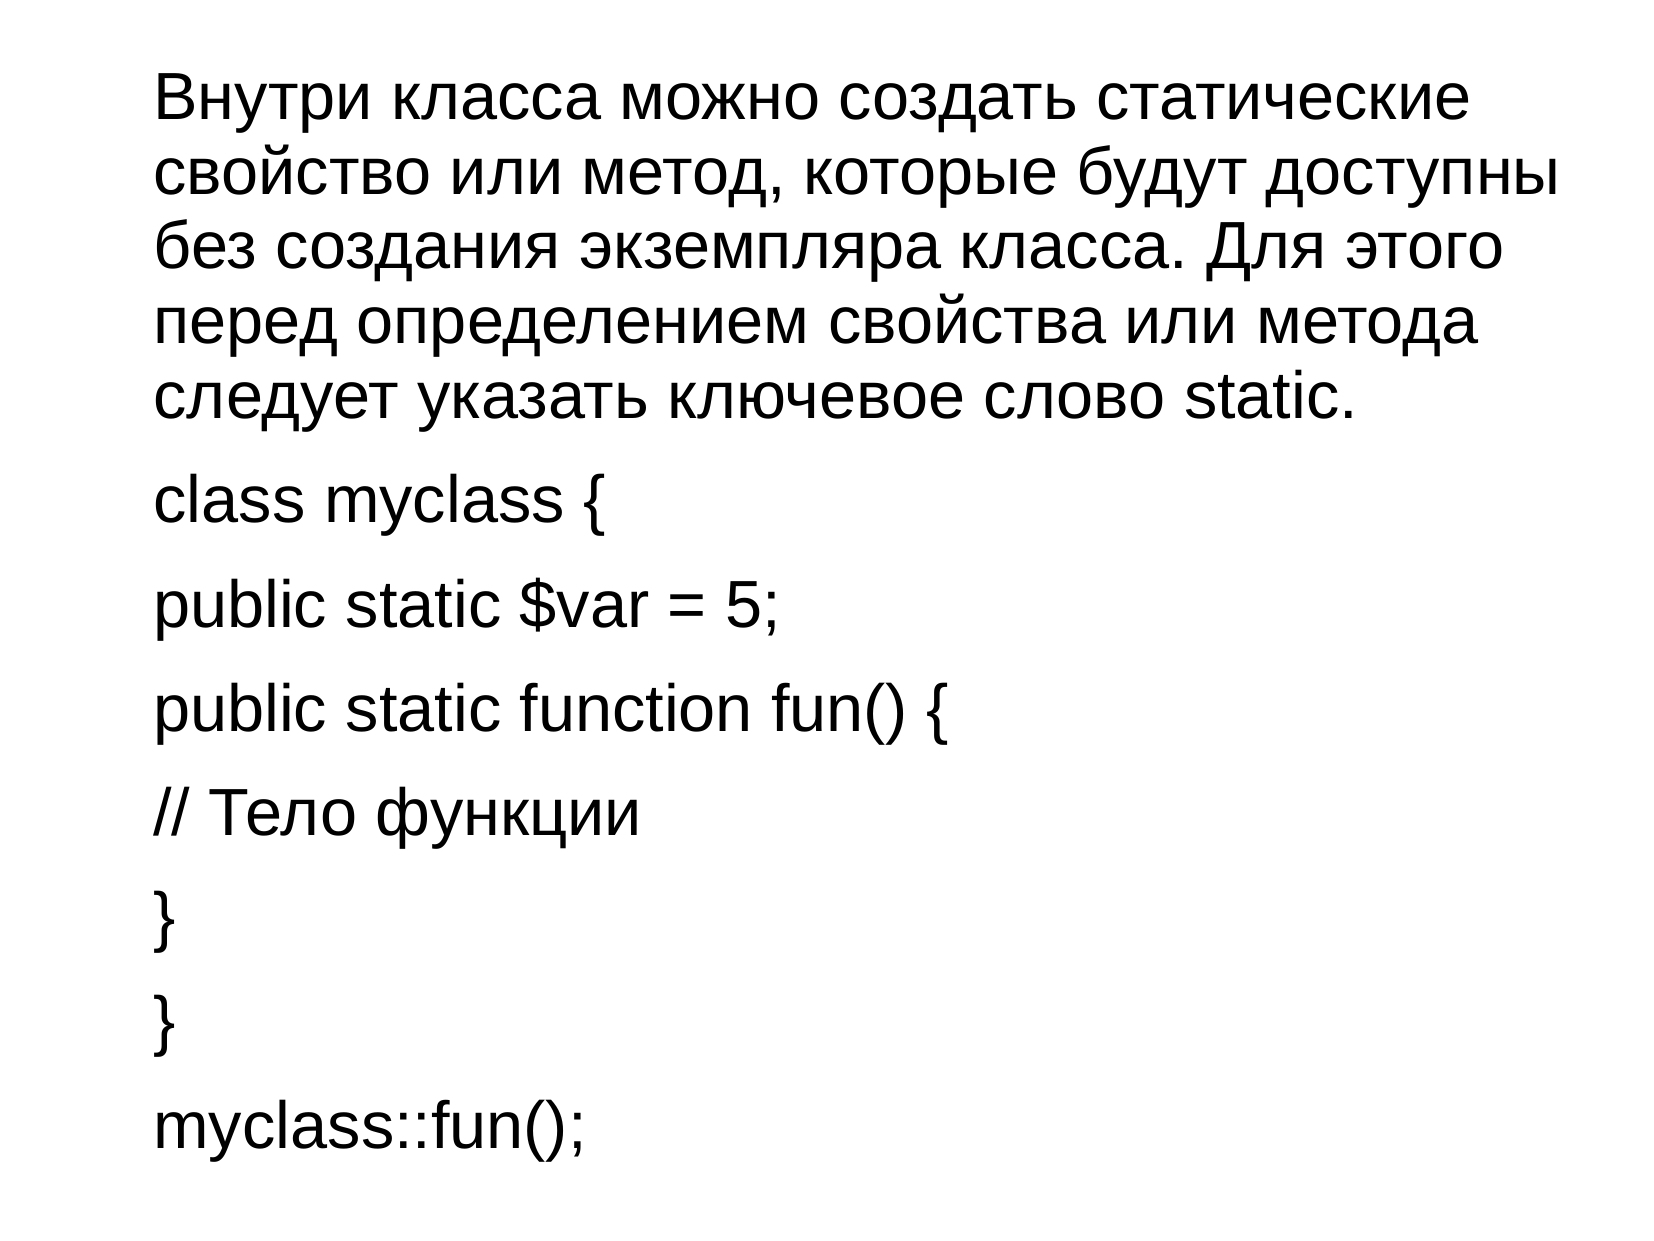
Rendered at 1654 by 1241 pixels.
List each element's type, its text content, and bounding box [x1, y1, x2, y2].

list Внутри класса можно создать статические свойство или метод, которые будут доступны без создания экземпляра класса. Для этого перед определением свойства или метода следует указать ключевое слово static. class myclass { public static $var = 5; public static function fun() { // Тело функции } } myclass::fun(); [82, 59, 1571, 1182]
